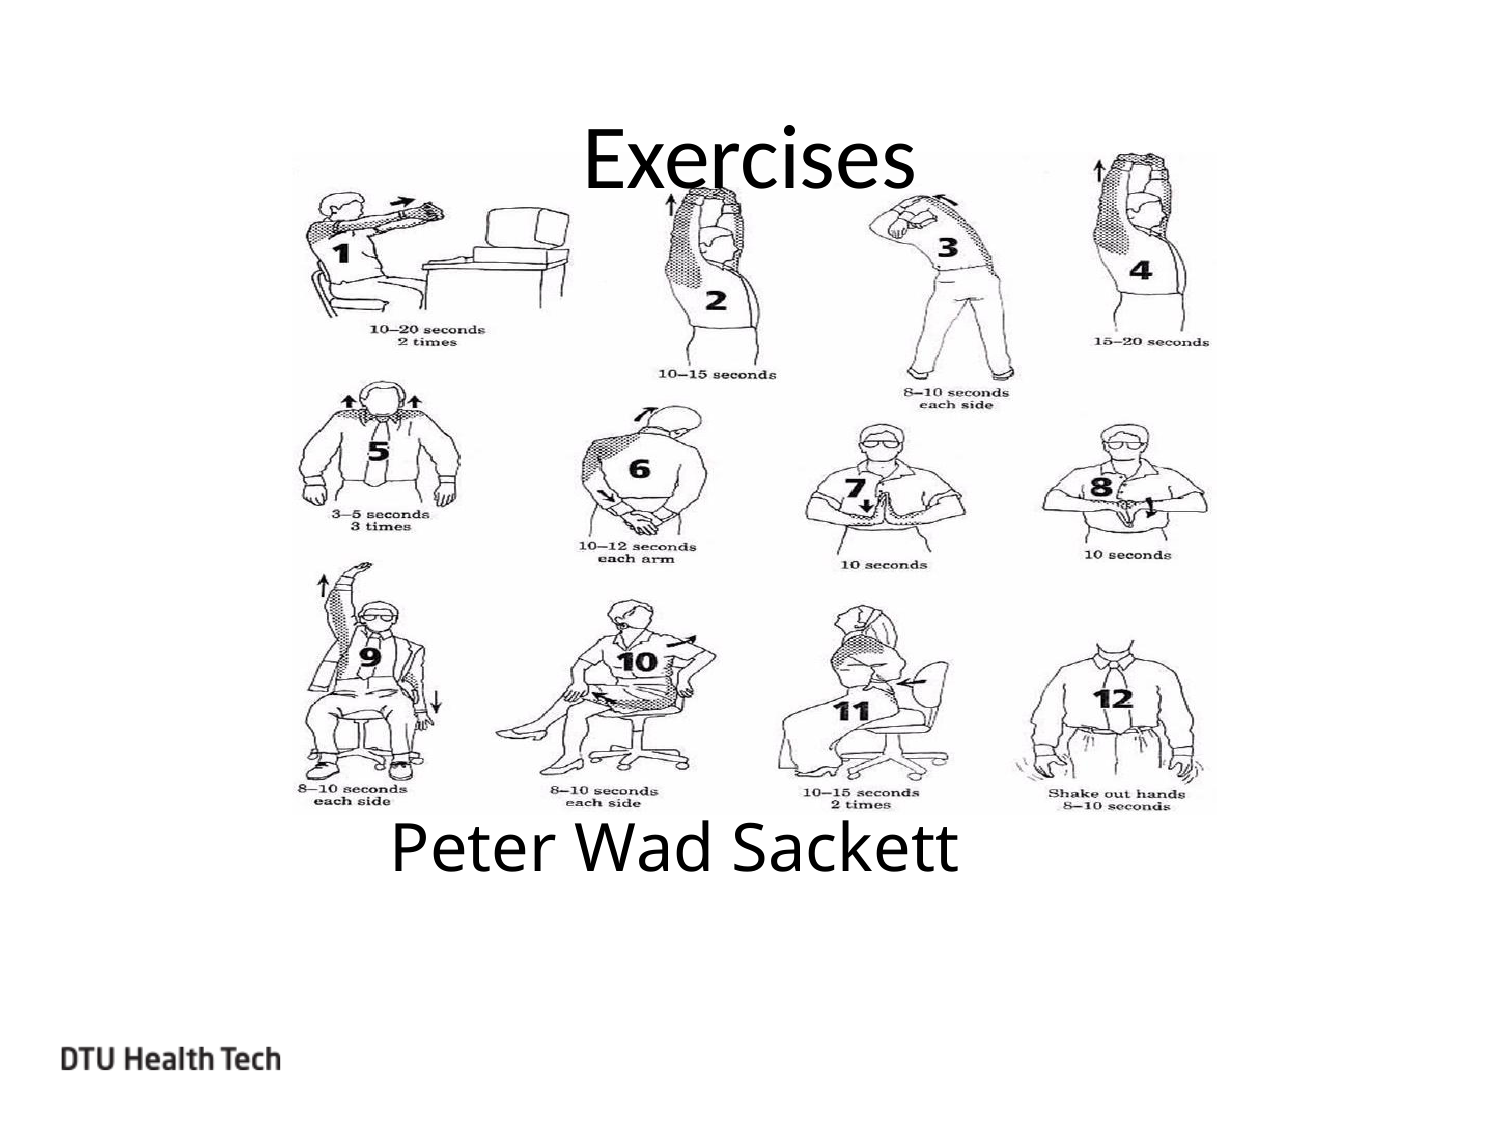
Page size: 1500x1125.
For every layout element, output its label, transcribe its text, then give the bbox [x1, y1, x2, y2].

title Exercises [75, 45, 1426, 258]
picture [46, 1031, 751, 1088]
text_box Peter Wad Sackett [375, 796, 1061, 893]
picture [292, 258, 1217, 815]
